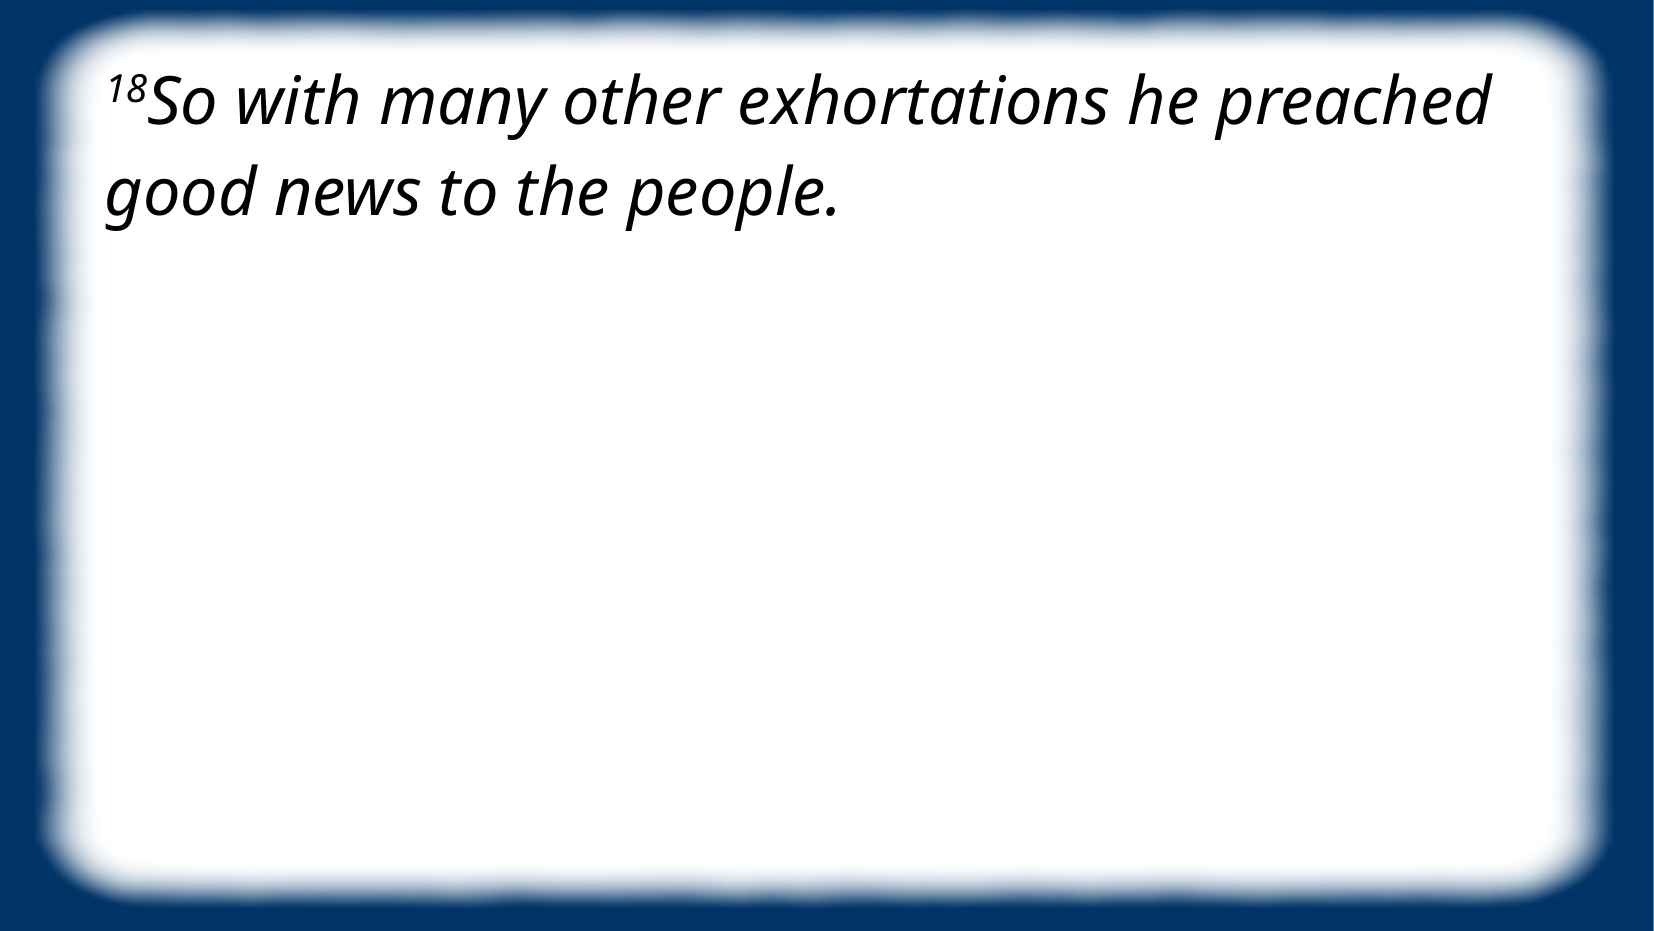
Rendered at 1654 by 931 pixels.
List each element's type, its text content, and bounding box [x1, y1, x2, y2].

text_box 18So with many other exhortations he preached good news to the people. [90, 45, 1561, 241]
picture [0, 0, 1654, 931]
